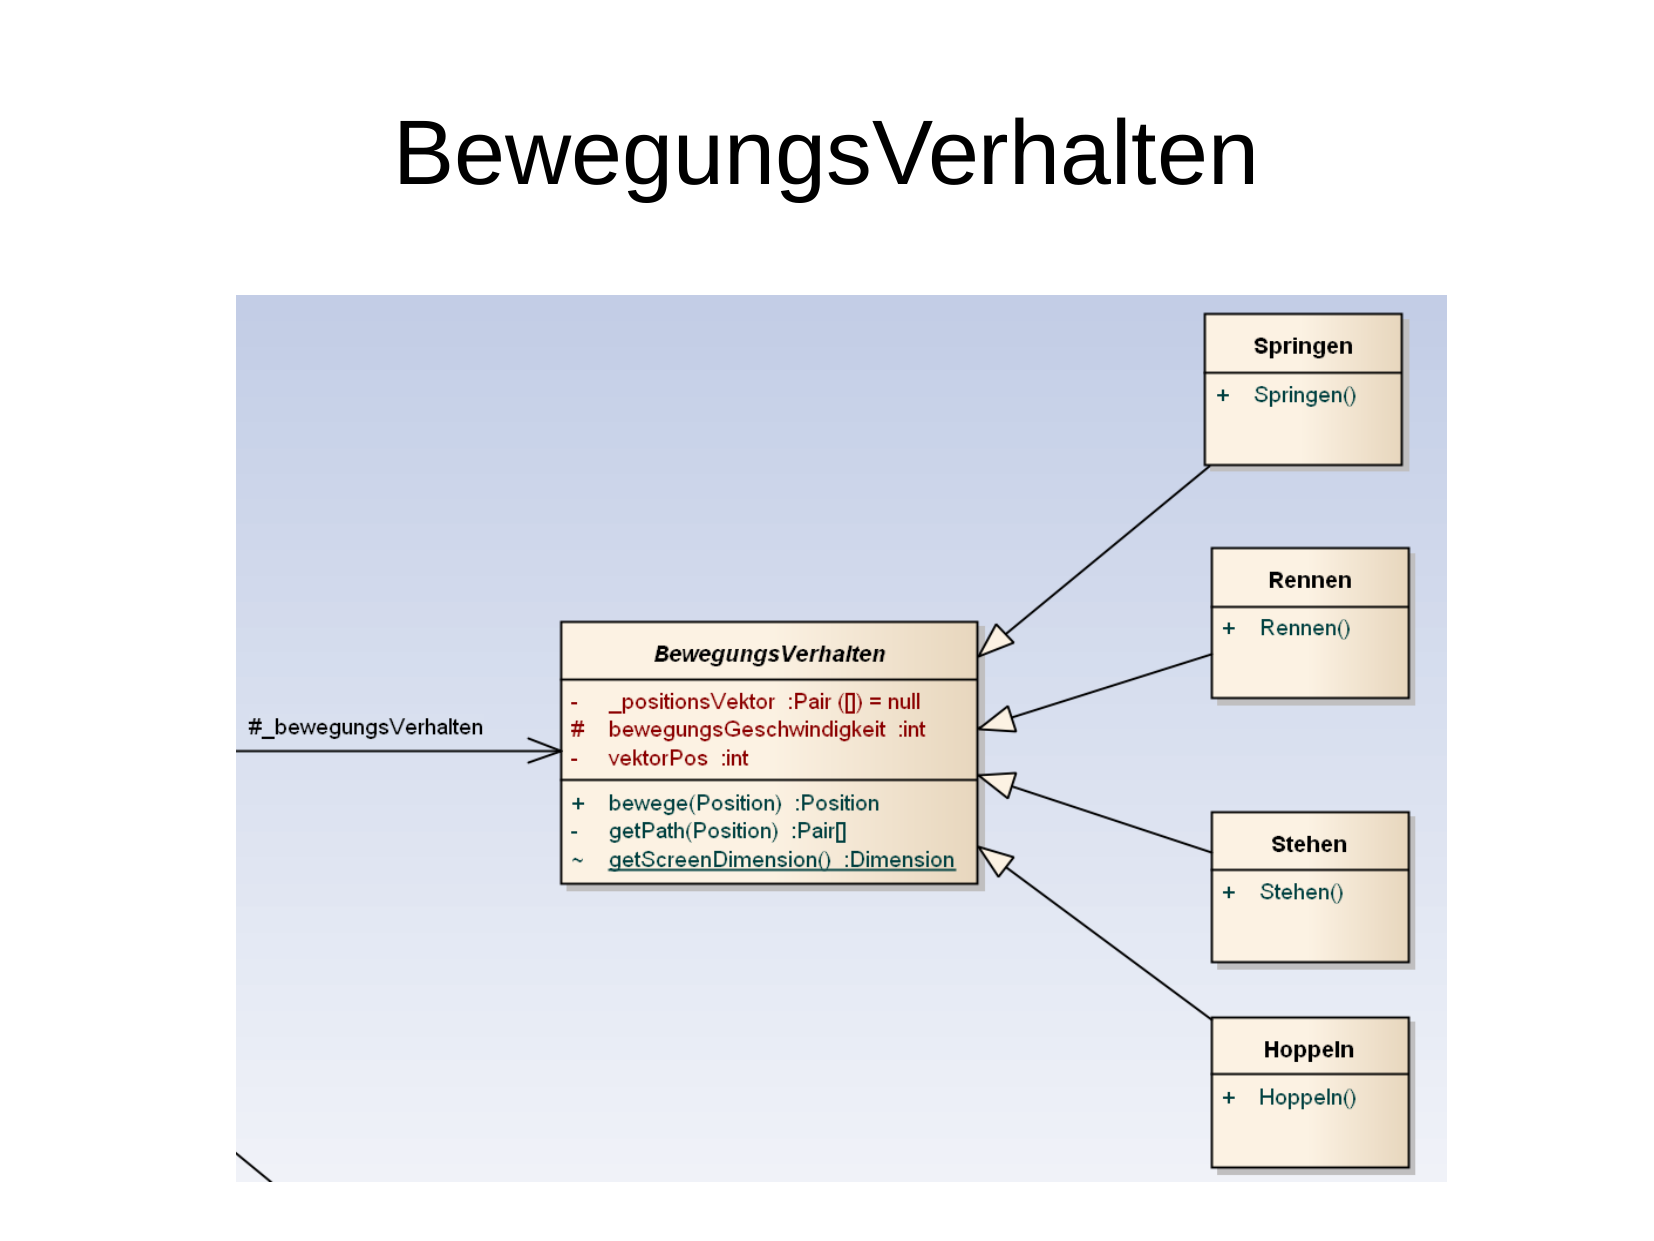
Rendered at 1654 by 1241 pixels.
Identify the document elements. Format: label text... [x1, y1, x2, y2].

title BewegungsVerhalten [82, 49, 1571, 257]
picture [236, 295, 1447, 1182]
